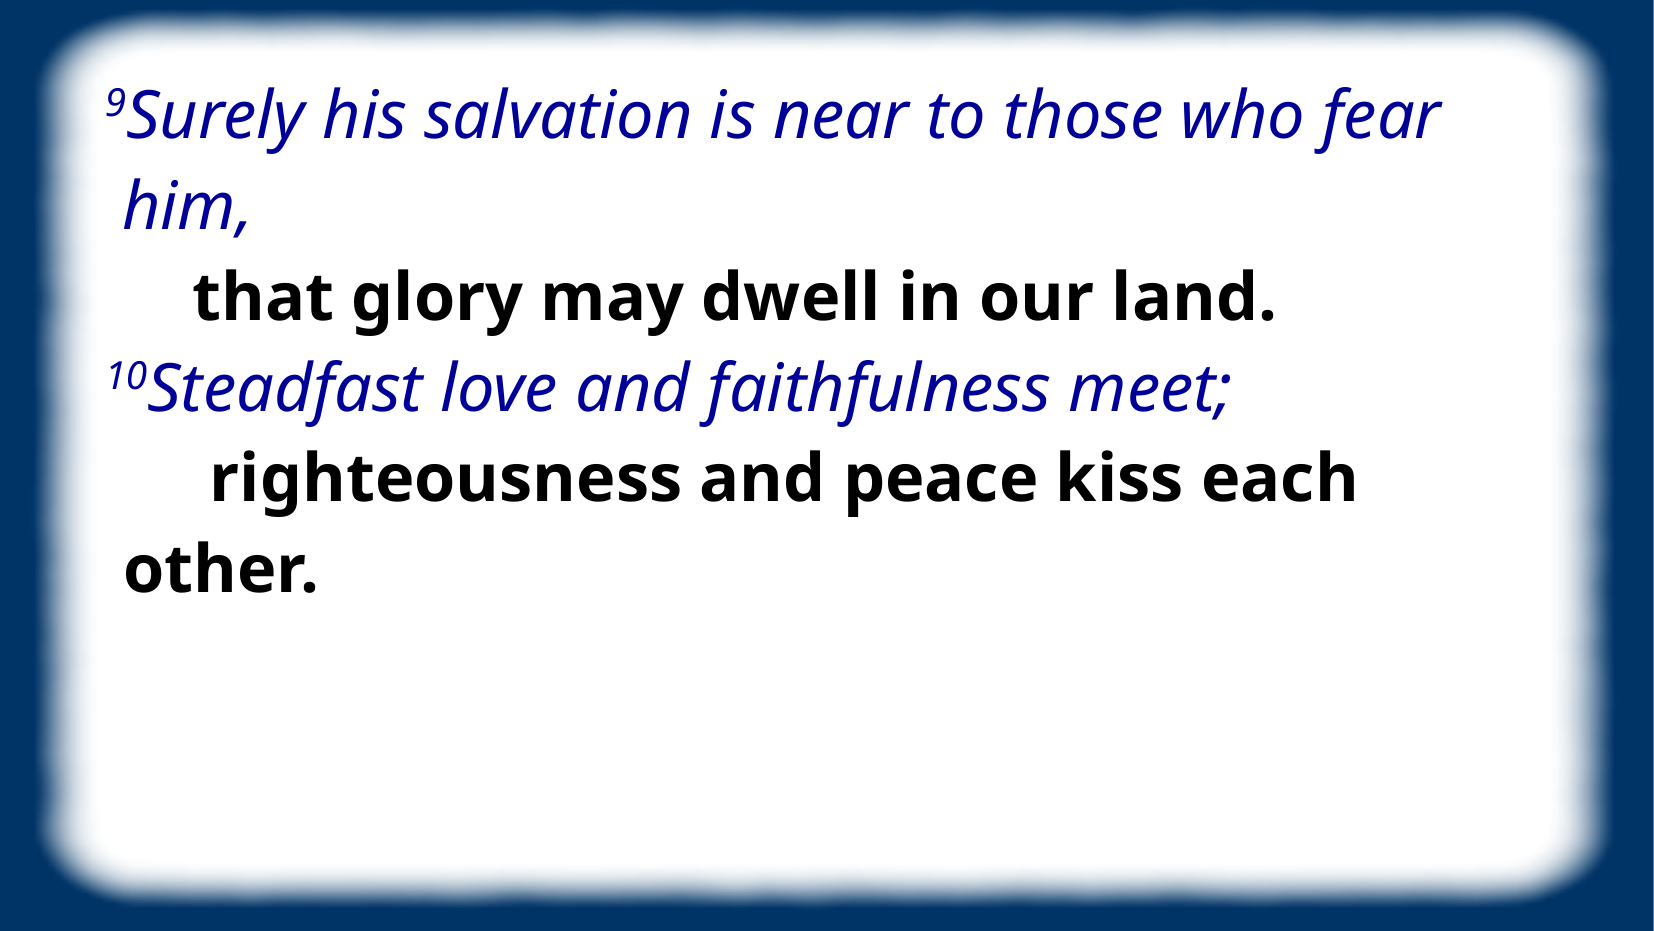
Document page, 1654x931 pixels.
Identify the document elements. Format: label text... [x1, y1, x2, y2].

picture [0, 0, 1654, 931]
text_box 9Surely his salvation is near to those who fear him, that glory may dwell in our land. 10Steadfast love and faithfulness meet; righteousness and peace kiss each other. [90, 60, 1531, 562]
